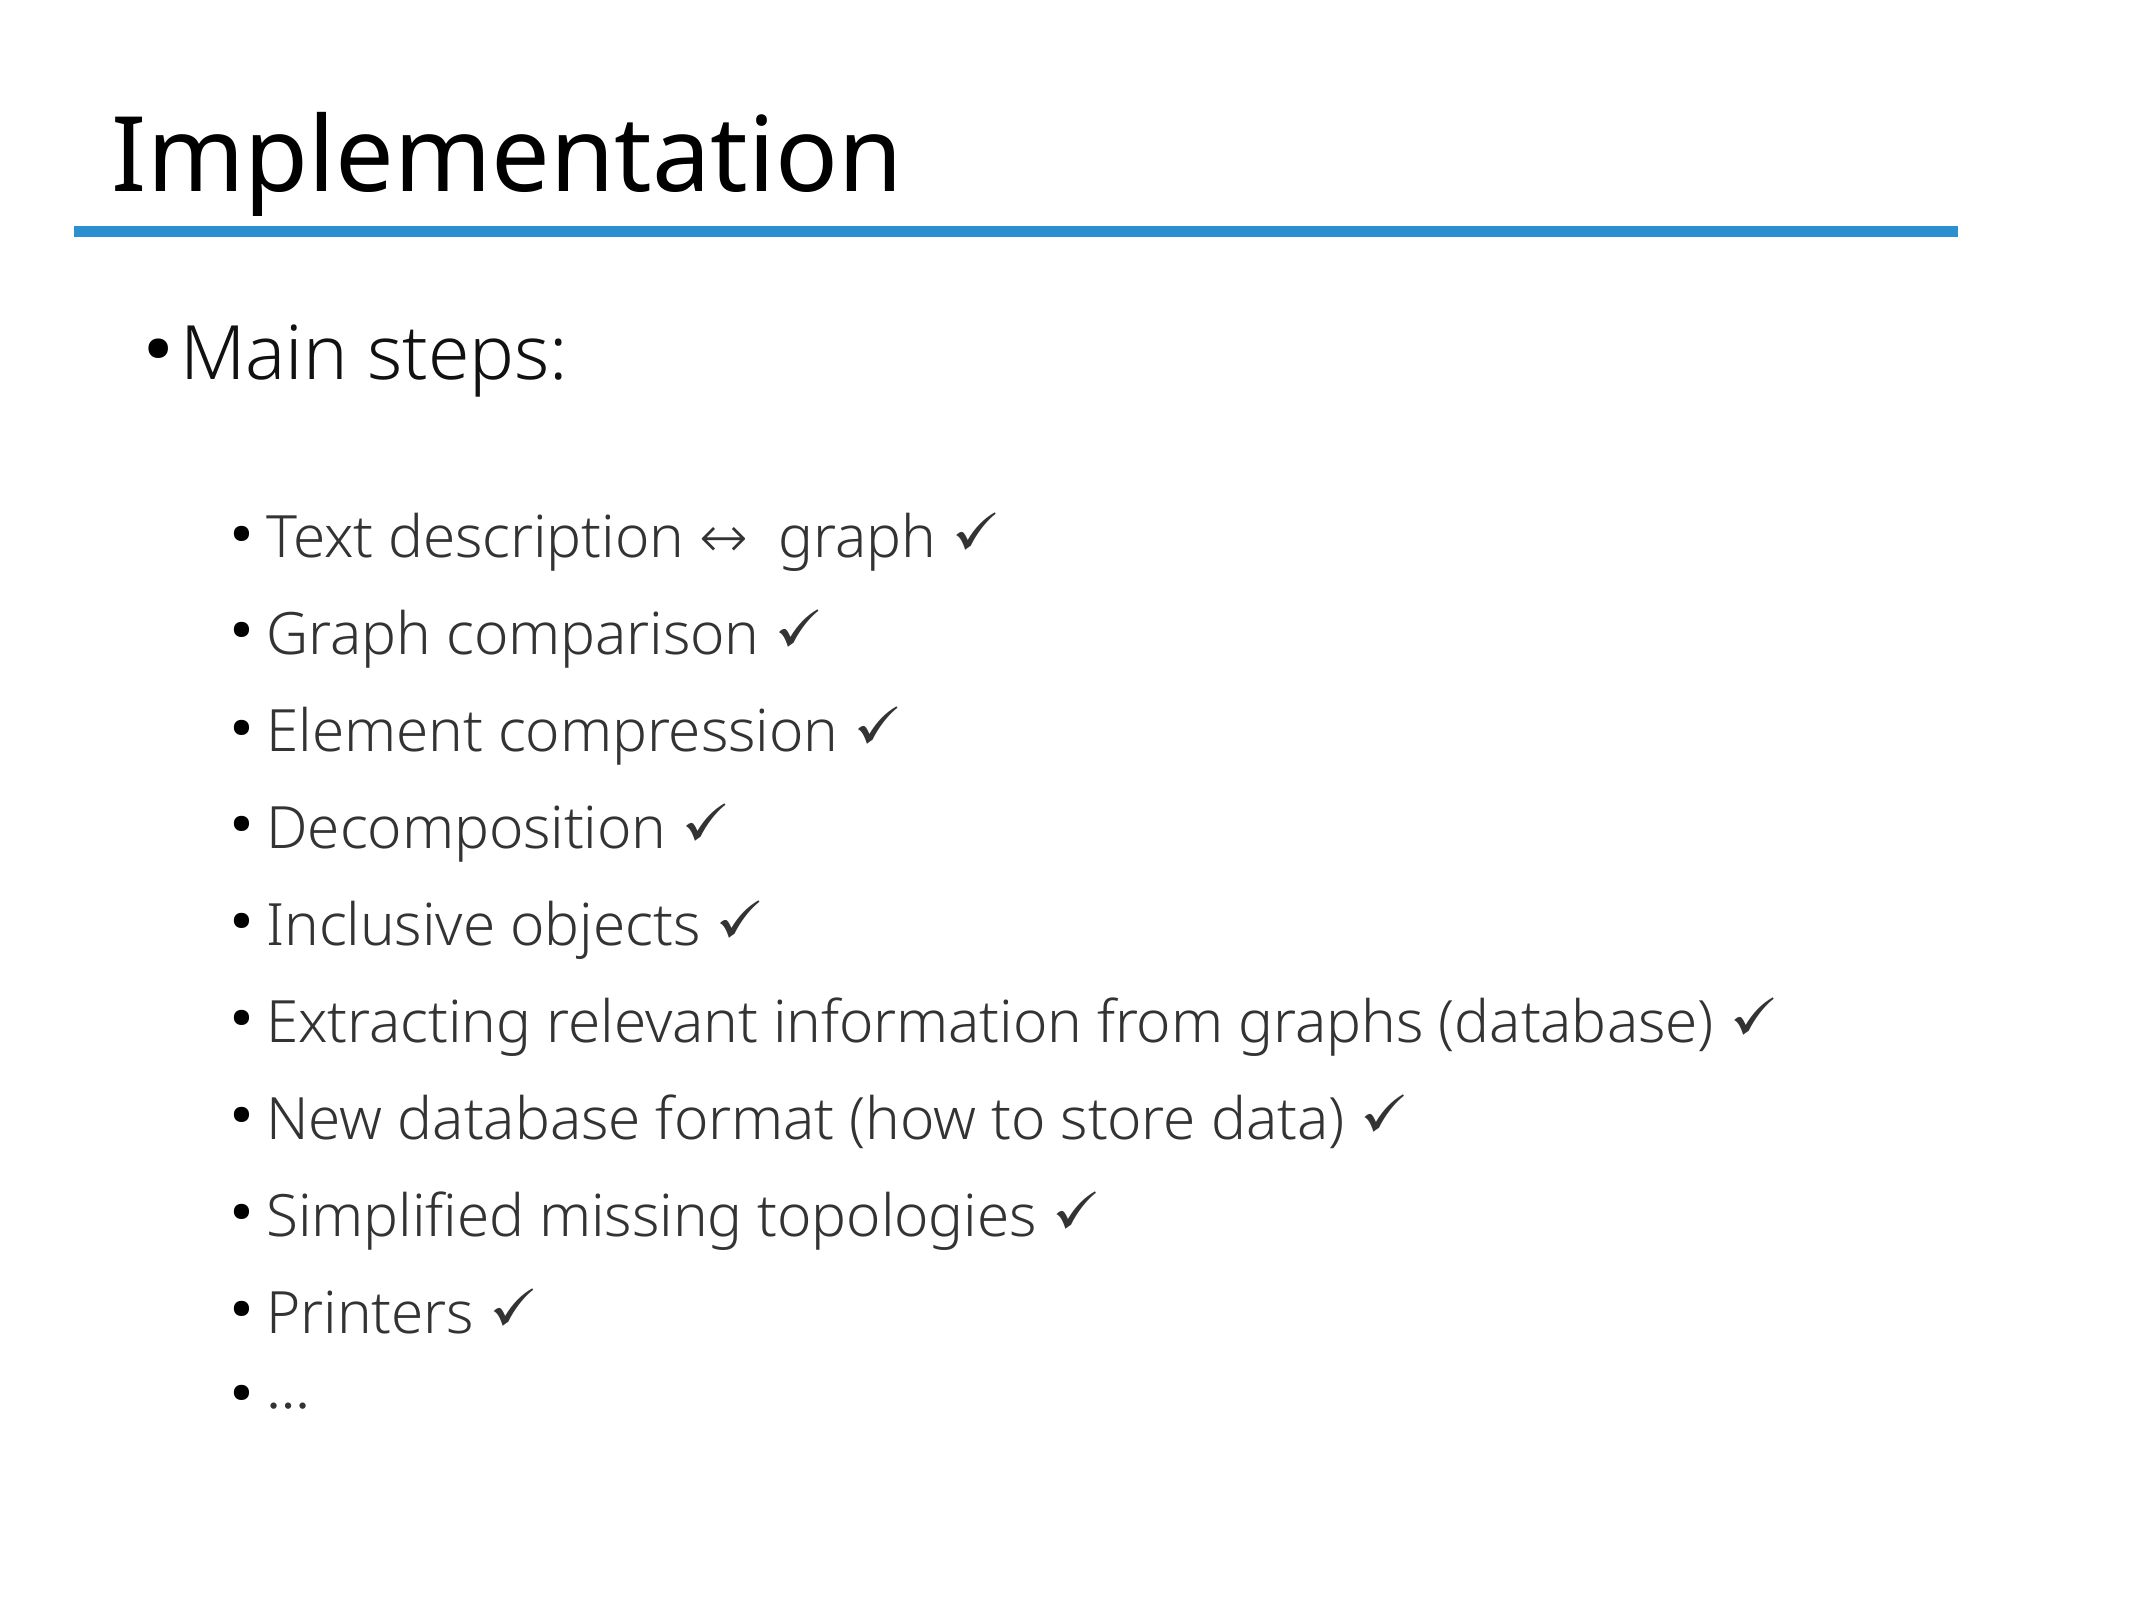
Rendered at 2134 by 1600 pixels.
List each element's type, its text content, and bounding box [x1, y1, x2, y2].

text_box Main steps: [129, 291, 1907, 491]
text_box Implementation [88, 64, 928, 237]
text_box Text description ↔ graph ✓ Graph comparison ✓ Element compression ✓ Decomposition ✓ Inclusive objects ✓ Extracting relevant information from graphs (database) ✓ New database format (how to store data) ✓ Simplified missing topologies ✓ Printers ✓ ... [216, 487, 1963, 1355]
